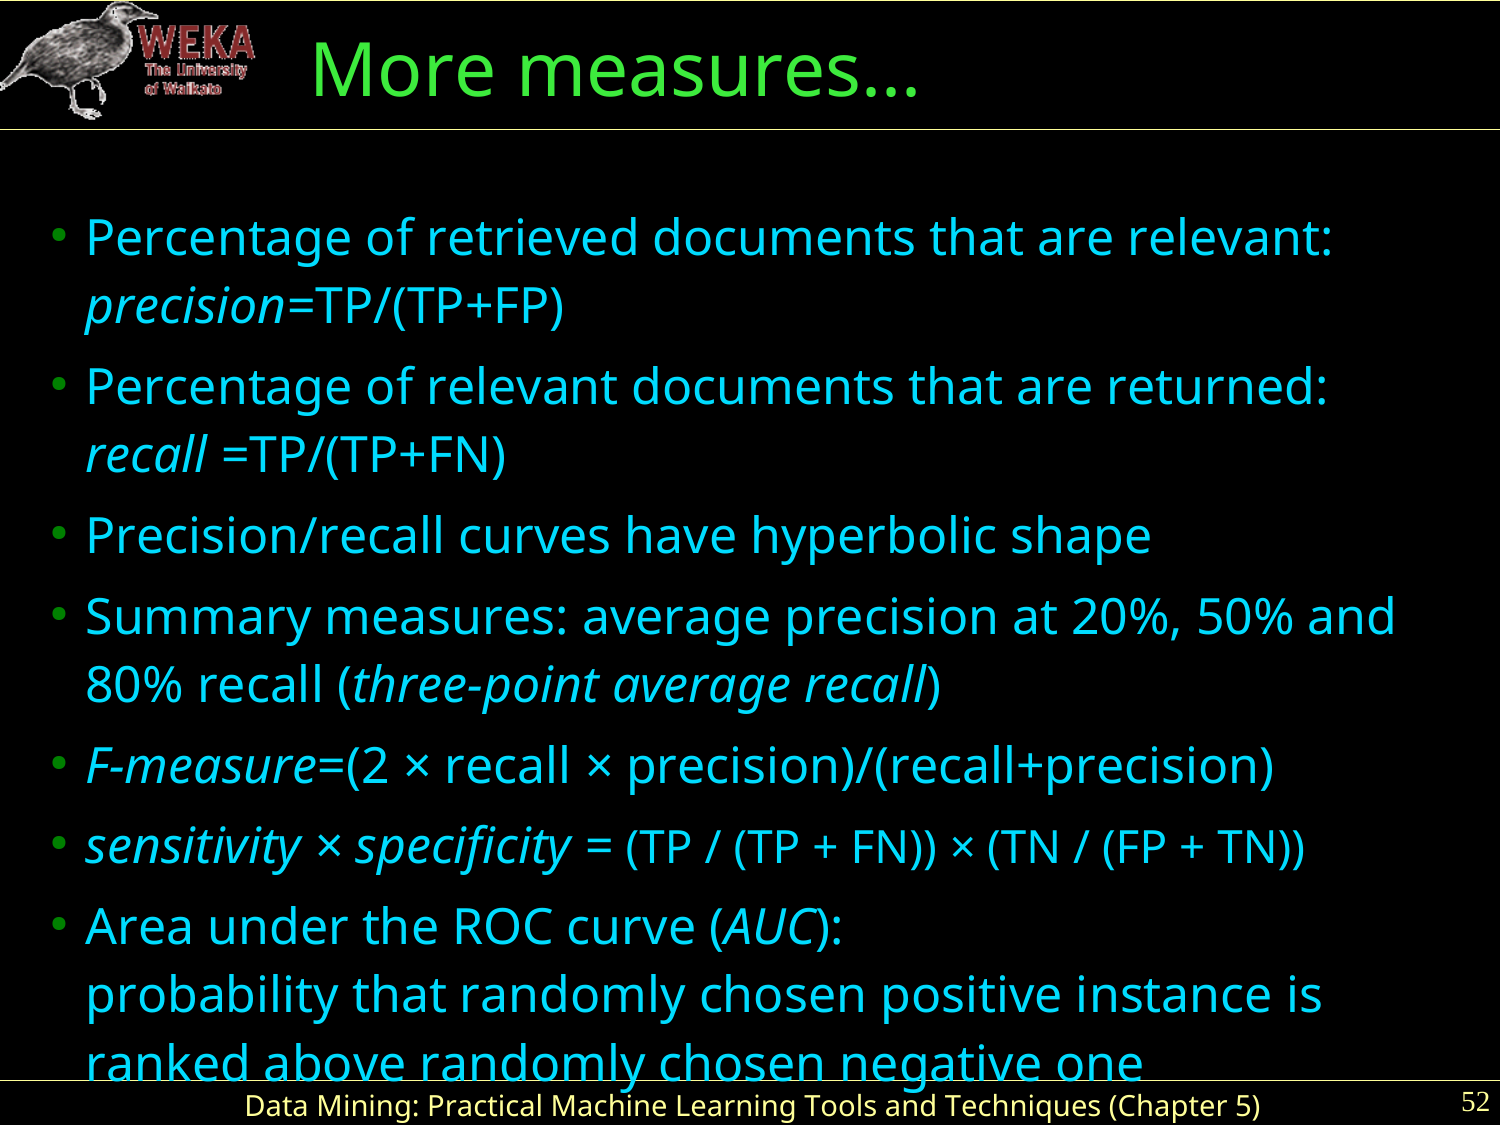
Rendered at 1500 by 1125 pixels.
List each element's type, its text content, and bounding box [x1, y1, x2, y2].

title More measures... [295, 0, 1500, 148]
text_box Percentage of retrieved documents that are relevant: precision=TP/(TP+FP) Percentage of relevant documents that are returned: recall =TP/(TP+FN) Precision/recall curves have hyperbolic shape Summary measures: average precision at 20%, 50% and 80% recall (three-point average recall) F-measure=(2 × recall × precision)/(recall+precision) sensitivity × specificity = (TP / (TP + FN)) × (TN / (FP + TN)) Area under the ROC curve (AUC): probability that randomly chosen positive instance is ranked above randomly chosen negative one [0, 194, 1500, 959]
picture [0, 1, 266, 129]
